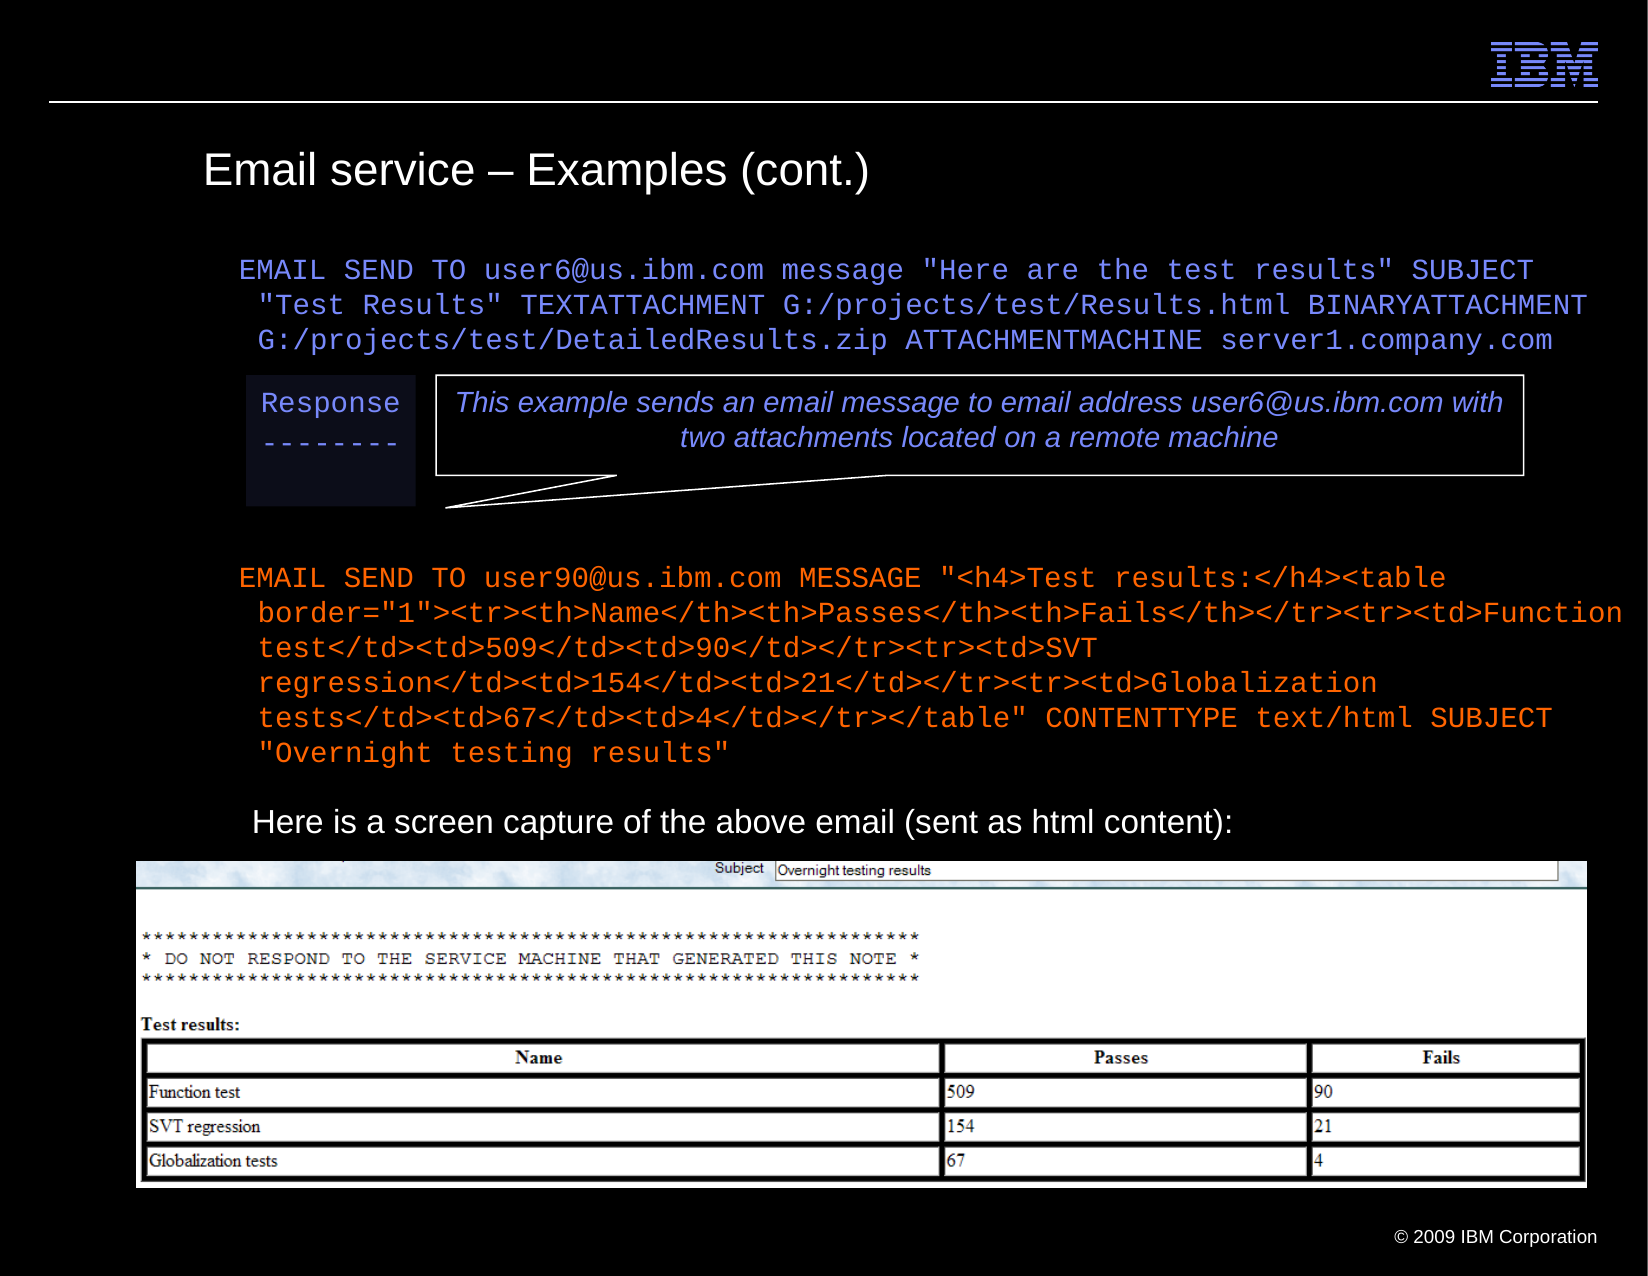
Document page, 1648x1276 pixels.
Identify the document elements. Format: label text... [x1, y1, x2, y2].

text_box EMAIL SEND TO user90@us.ibm.com MESSAGE "<h4>Test results:</h4><table border="1"><tr><th>Name</th><th>Passes</th><th>Fails</th></tr><tr><td>Function test</td><td>509</td><td>90</td></tr><tr><td>SVT regression</td><td>154</td><td>21</td></tr><tr><td>Globalization tests</td><td>67</td><td>4</td></tr></table" CONTENTTYPE text/html SUBJECT "Overnight testing results" [238, 558, 1624, 768]
picture [136, 861, 1587, 1188]
picture [1491, 42, 1598, 87]
text_box EMAIL SEND TO user6@us.ibm.com message "Here are the test results" SUBJECT "Test Results" TEXTATTACHMENT G:/projects/test/Results.html BINARYATTACHMENT G:/projects/test/DetailedResults.zip ATTACHMENTMACHINE server1.company.com [238, 250, 1624, 356]
title Email service – Examples (cont.) [186, 137, 1648, 231]
text_box Response -------- [246, 375, 416, 507]
text_box This example sends an email message to email address user6@us.ibm.com with two attachments located on a remote machine [436, 375, 1524, 508]
text_box Here is a screen capture of the above email (sent as html content): [237, 792, 1574, 849]
